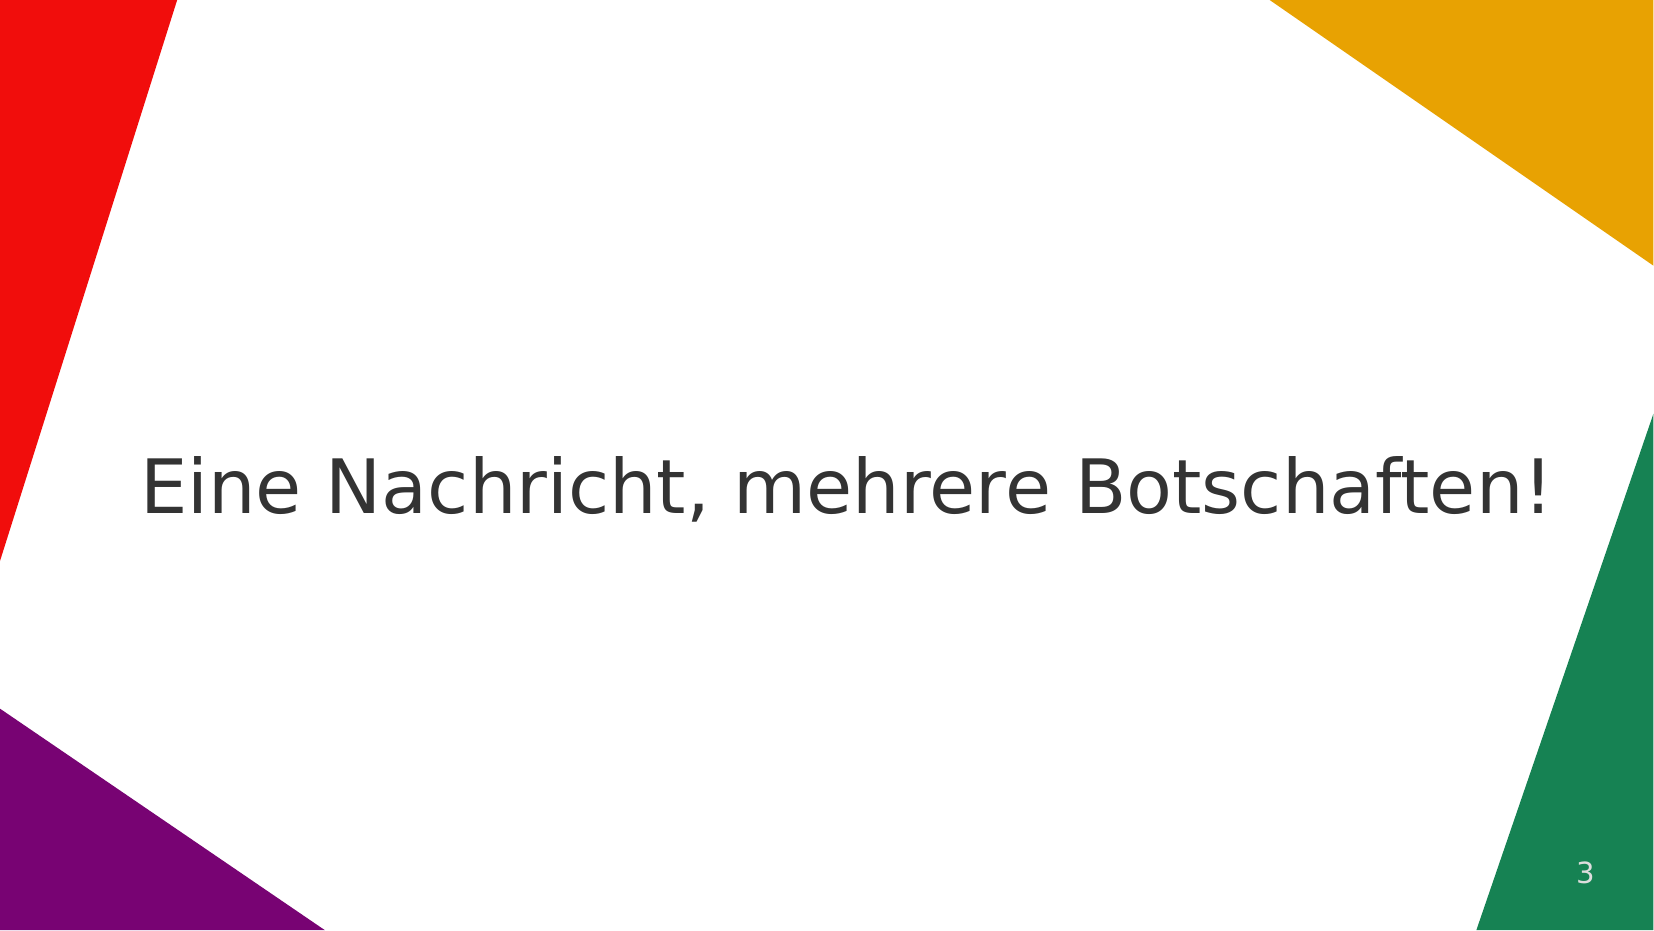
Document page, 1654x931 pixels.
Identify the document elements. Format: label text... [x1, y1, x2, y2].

list Eine Nachricht, mehrere Botschaften! [29, 236, 1595, 739]
